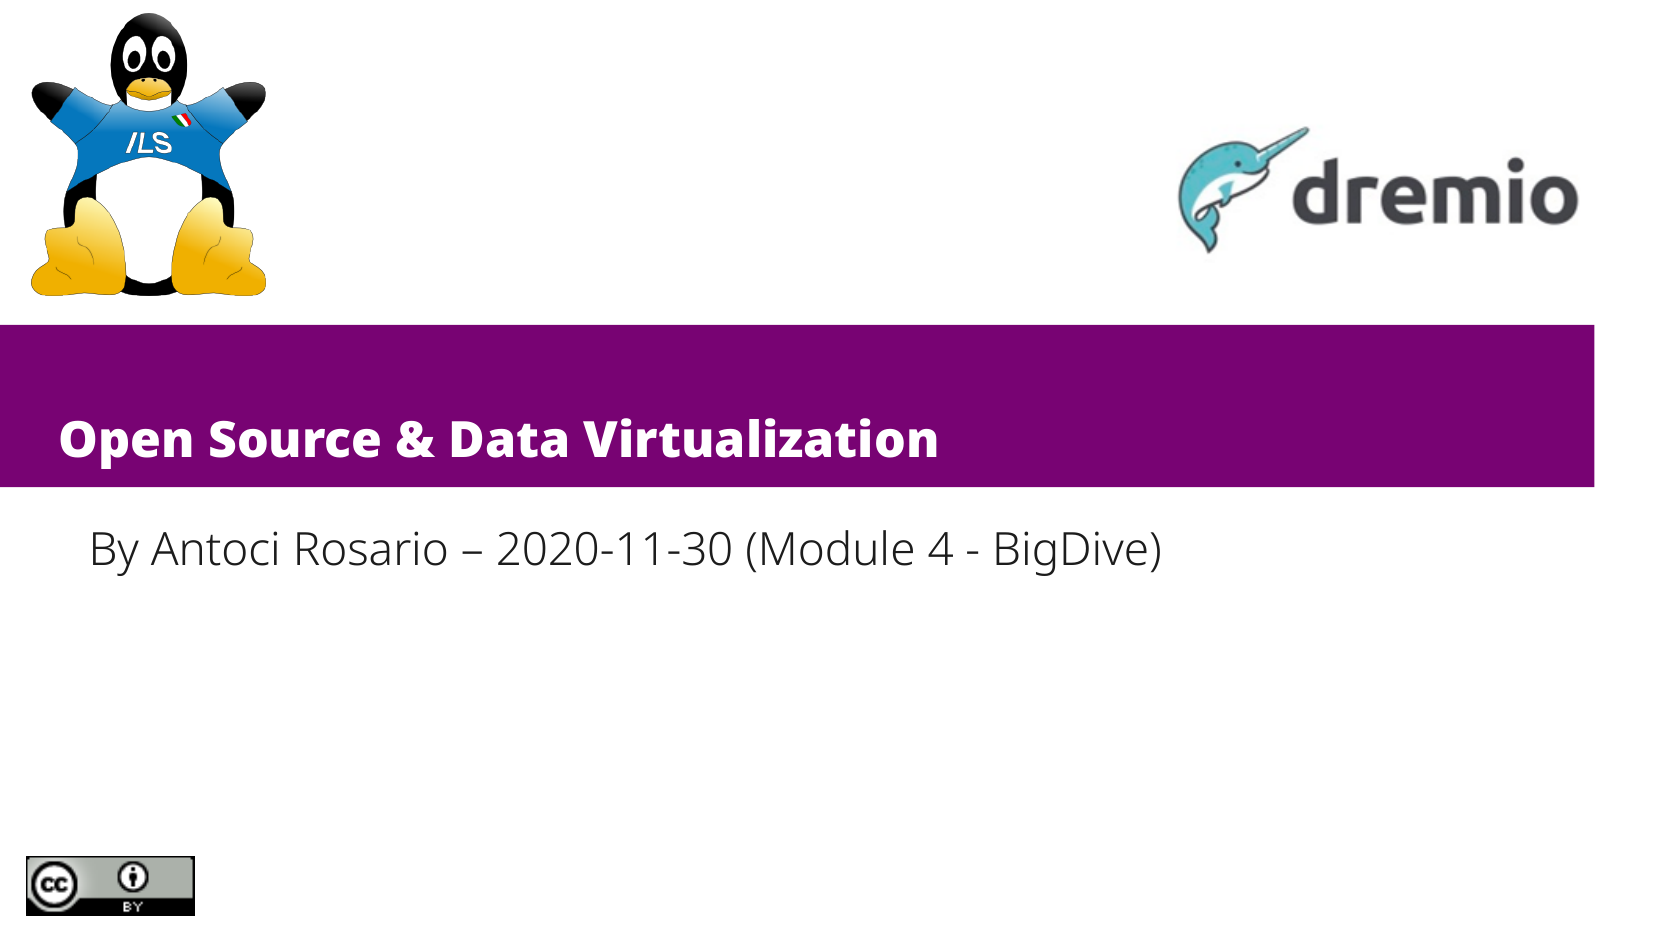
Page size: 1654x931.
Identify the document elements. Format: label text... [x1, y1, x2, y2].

picture [26, 856, 195, 916]
picture [31, 13, 266, 296]
picture [1167, 115, 1595, 266]
title Open Source & Data Virtualization [59, 354, 1565, 473]
subtitle By Antoci Rosario – 2020-11-30 (Module 4 - BigDive) [88, 516, 1565, 827]
